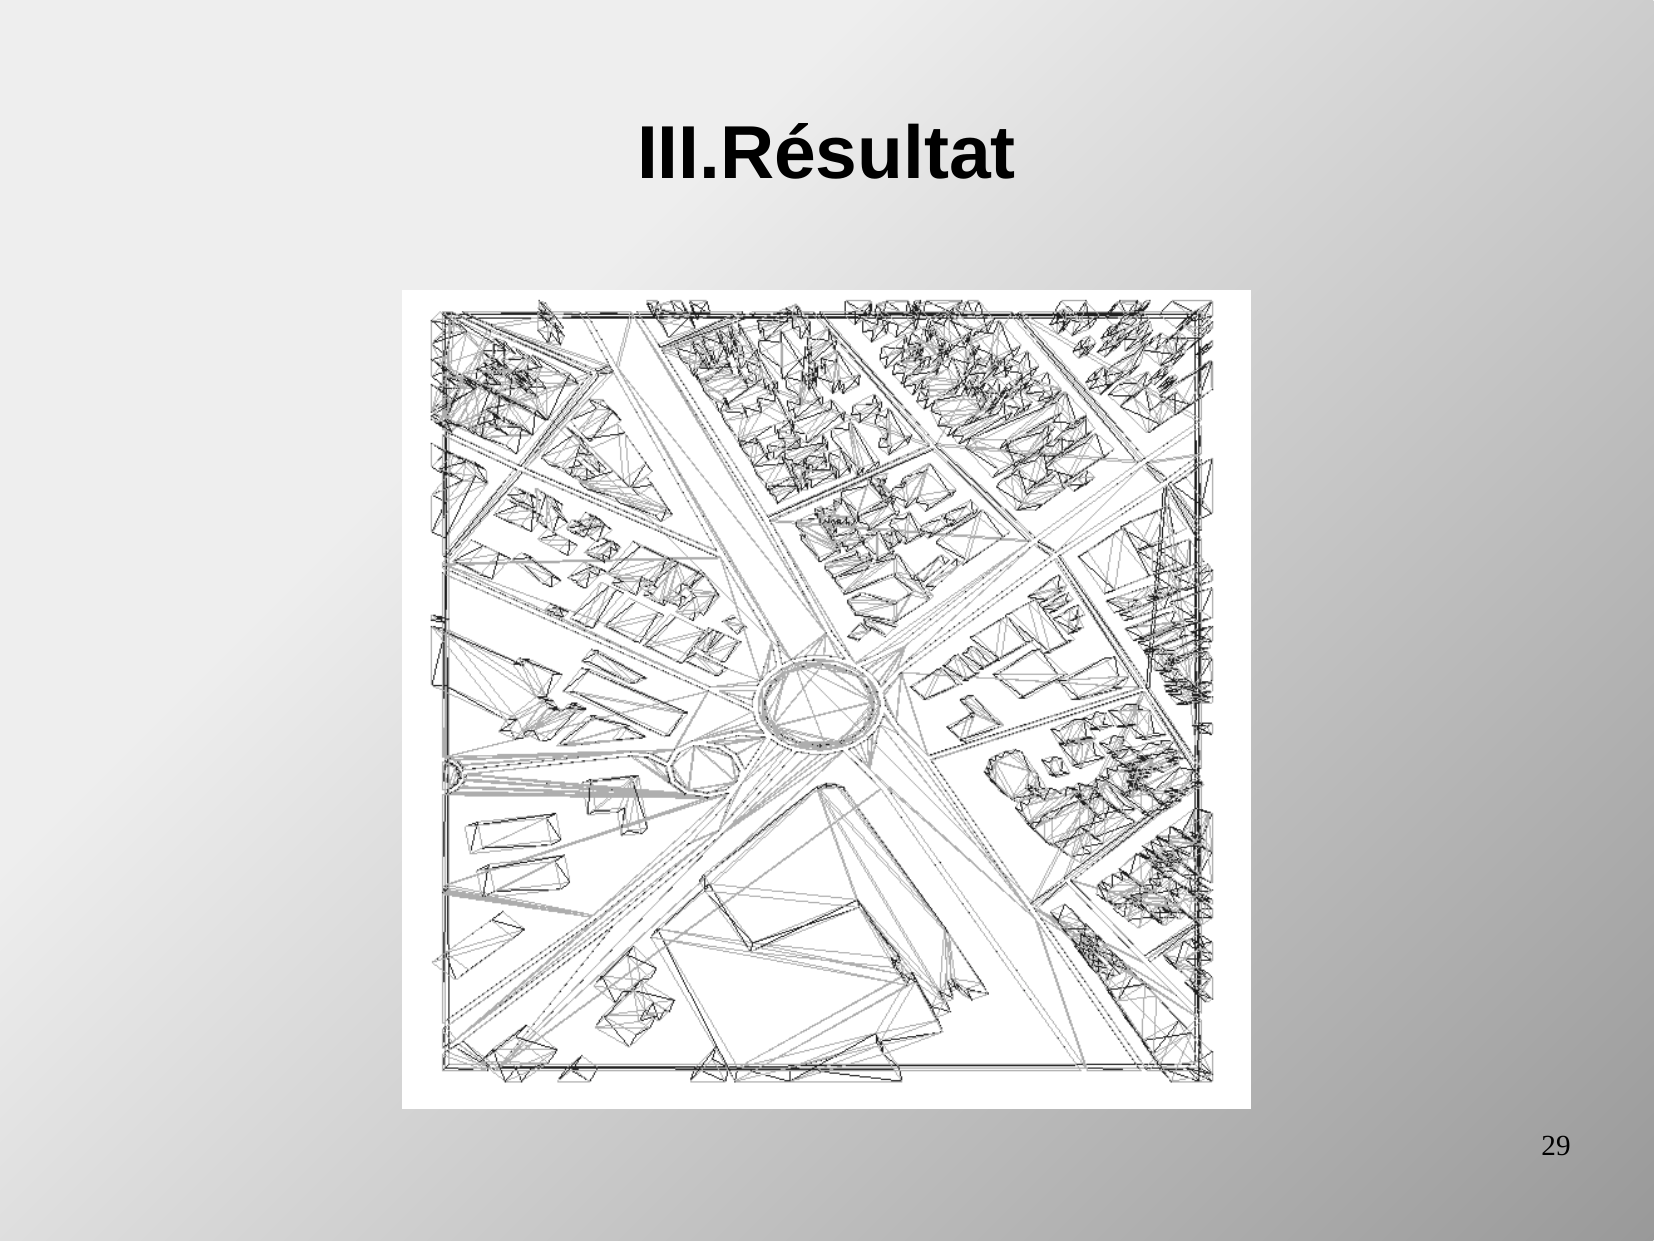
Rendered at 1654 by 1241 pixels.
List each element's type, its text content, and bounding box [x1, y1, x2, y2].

picture [402, 290, 1251, 1109]
title III.Résultat [82, 49, 1571, 257]
